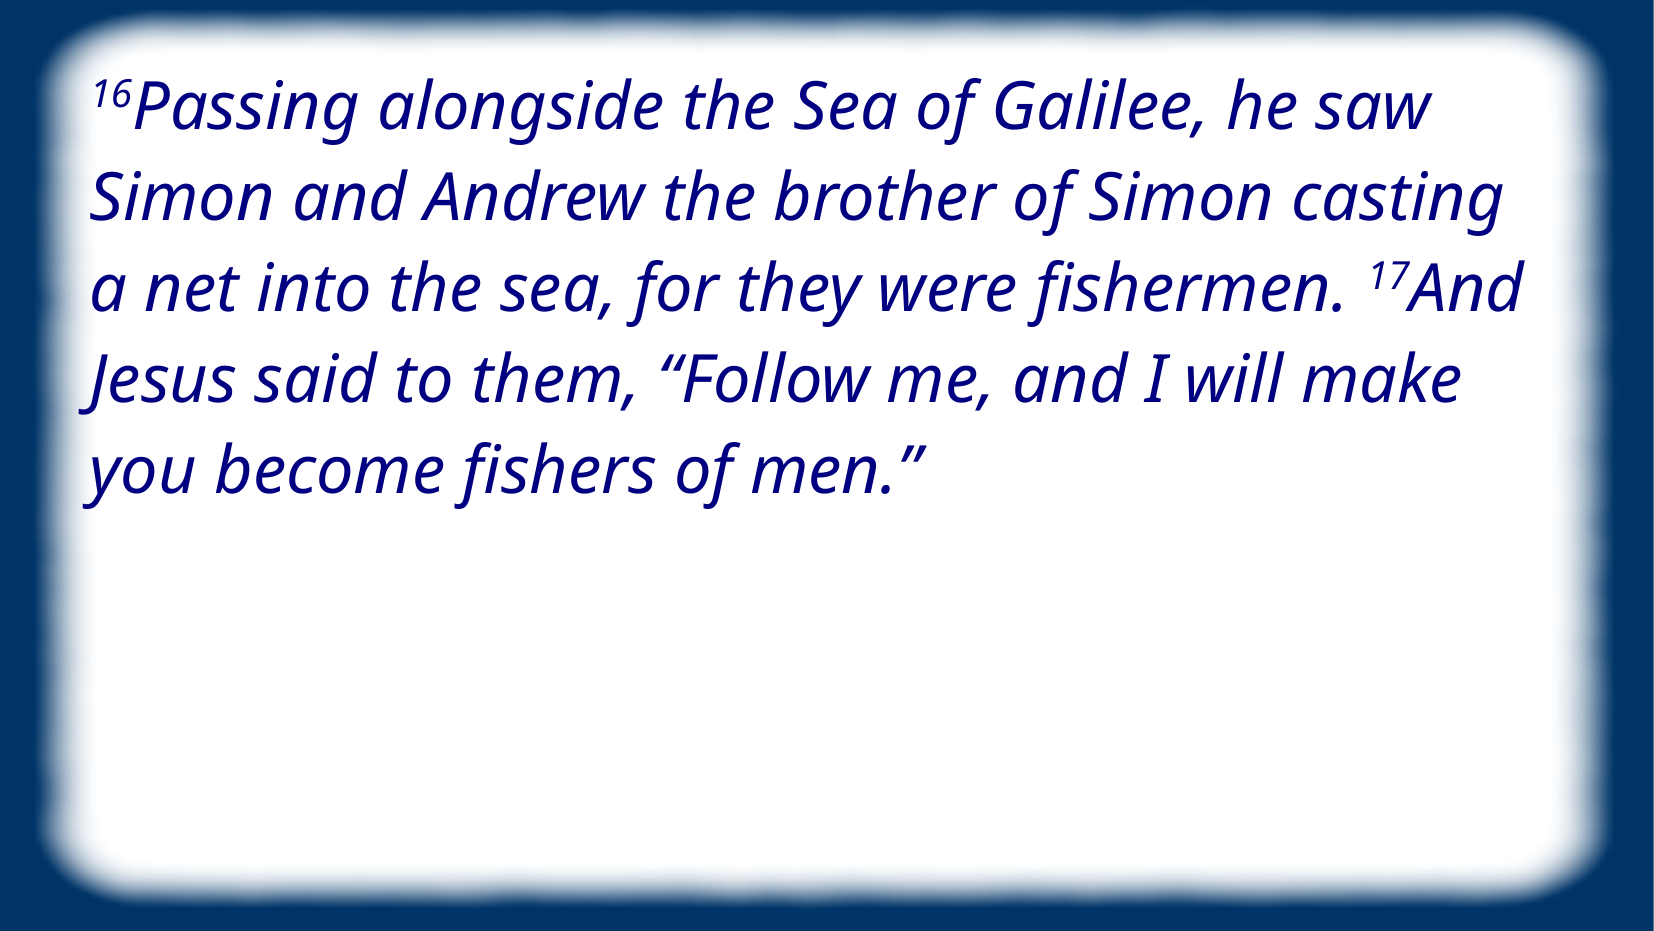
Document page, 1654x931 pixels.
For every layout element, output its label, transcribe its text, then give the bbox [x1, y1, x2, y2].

picture [0, 0, 1654, 931]
text_box 16Passing alongside the Sea of Galilee, he saw Simon and Andrew the brother of Simon casting a net into the sea, for they were fishermen. 17And Jesus said to them, “Follow me, and I will make you become fishers of men.” [75, 51, 1561, 511]
